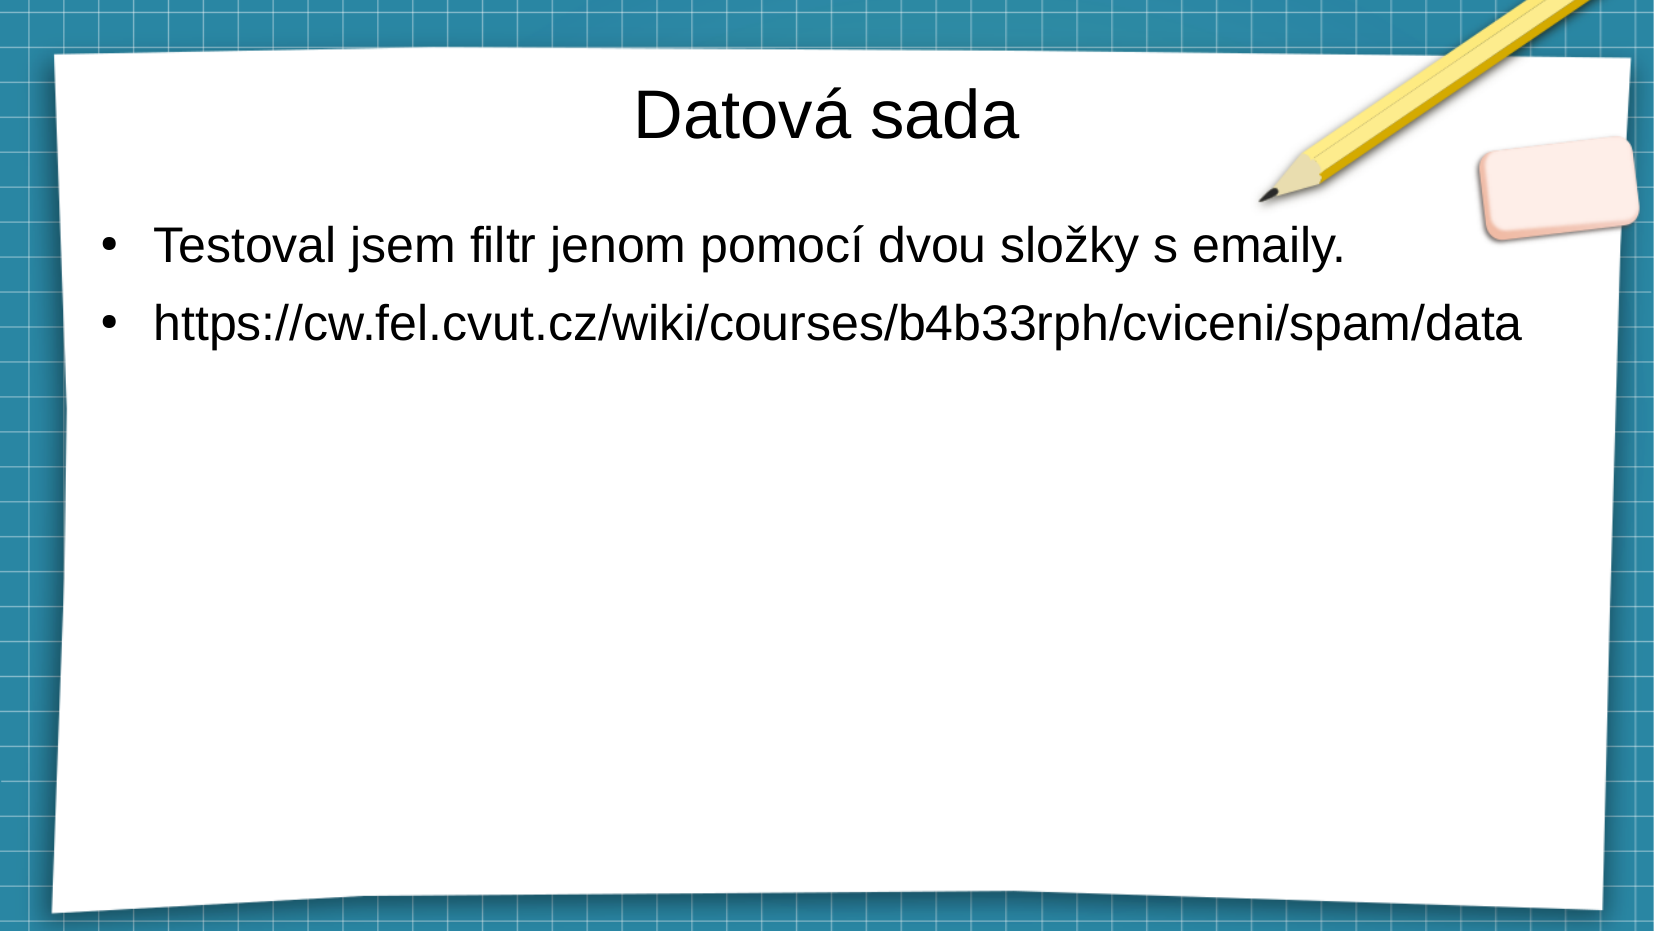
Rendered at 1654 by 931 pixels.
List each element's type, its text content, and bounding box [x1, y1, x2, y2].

list Testoval jsem filtr jenom pomocí dvou složky s emaily. https://cw.fel.cvut.cz/wiki/courses/b4b33rph/cviceni/spam/data [82, 217, 1571, 758]
picture [0, 0, 1654, 931]
title Datová sada [82, 37, 1571, 193]
